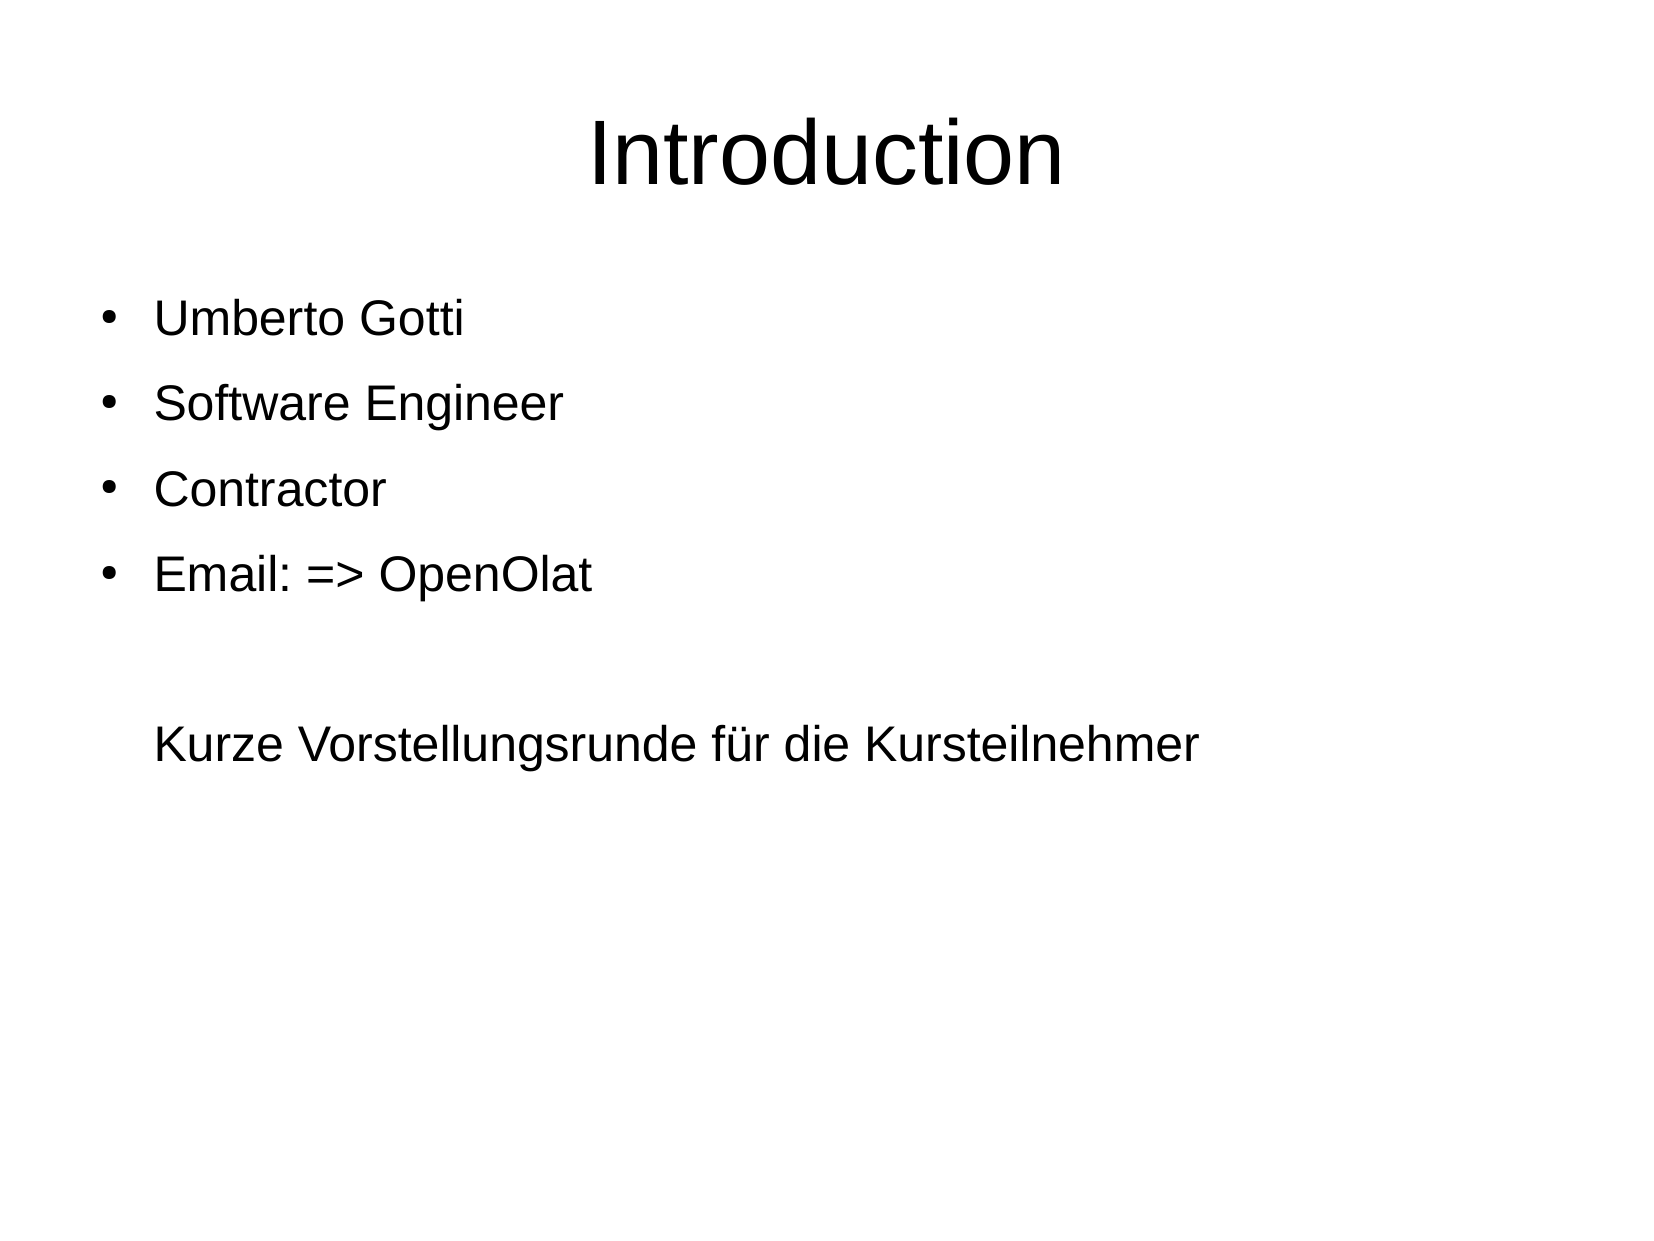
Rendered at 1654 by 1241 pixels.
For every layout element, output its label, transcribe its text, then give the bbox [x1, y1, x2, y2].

title Introduction [82, 49, 1571, 257]
list Umberto Gotti Software Engineer Contractor Email: => OpenOlat Kurze Vorstellungsrunde für die Kursteilnehmer [82, 290, 1571, 1010]
